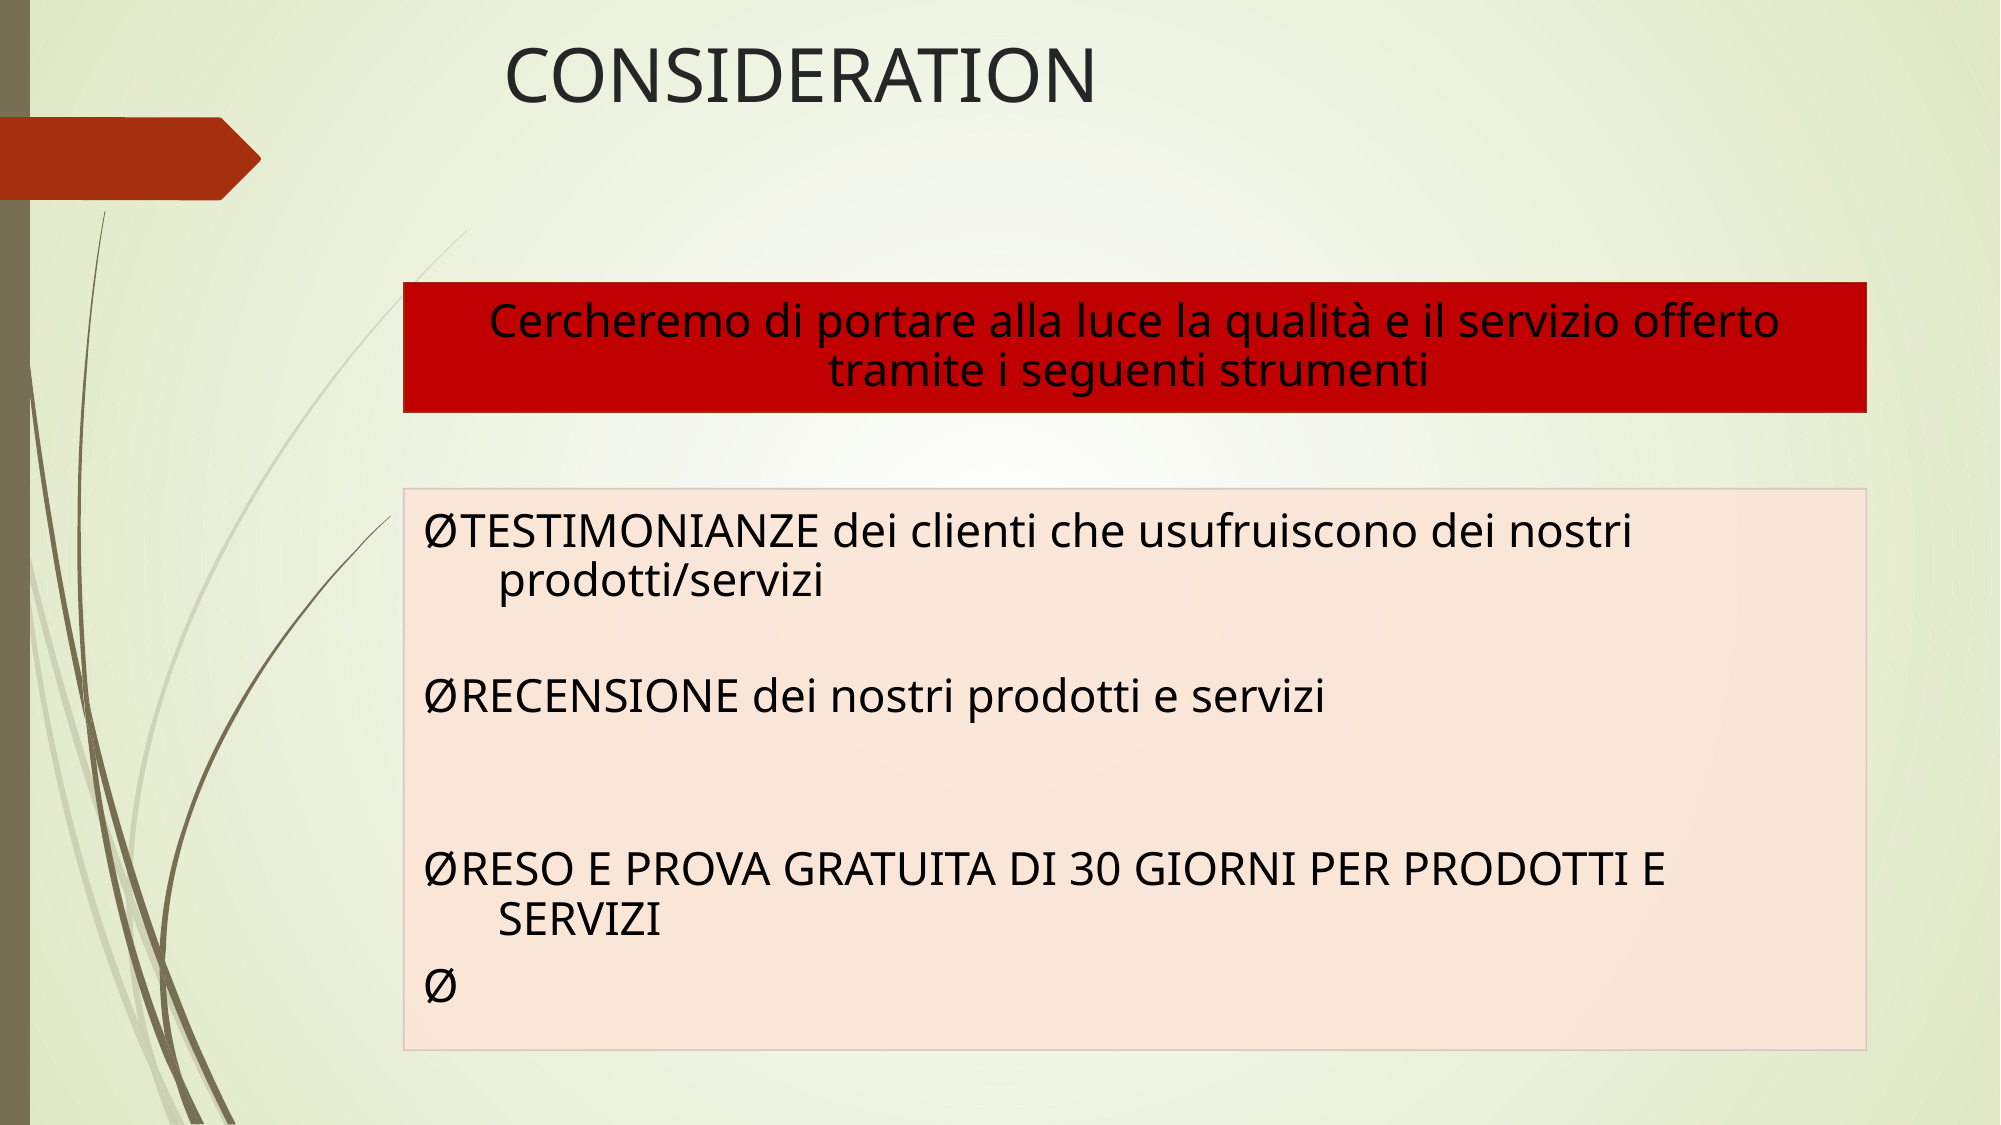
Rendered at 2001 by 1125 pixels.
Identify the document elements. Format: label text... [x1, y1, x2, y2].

title CONSIDERATION [488, 19, 1951, 230]
text_box Cercheremo di portare alla luce la qualità e il servizio offerto tramite i seguenti strumenti [403, 282, 1867, 412]
text_box TESTIMONIANZE dei clienti che usufruiscono dei nostri prodotti/servizi RECENSIONE dei nostri prodotti e servizi RESO E PROVA GRATUITA DI 30 GIORNI PER PRODOTTI E SERVIZI [403, 488, 1867, 1051]
